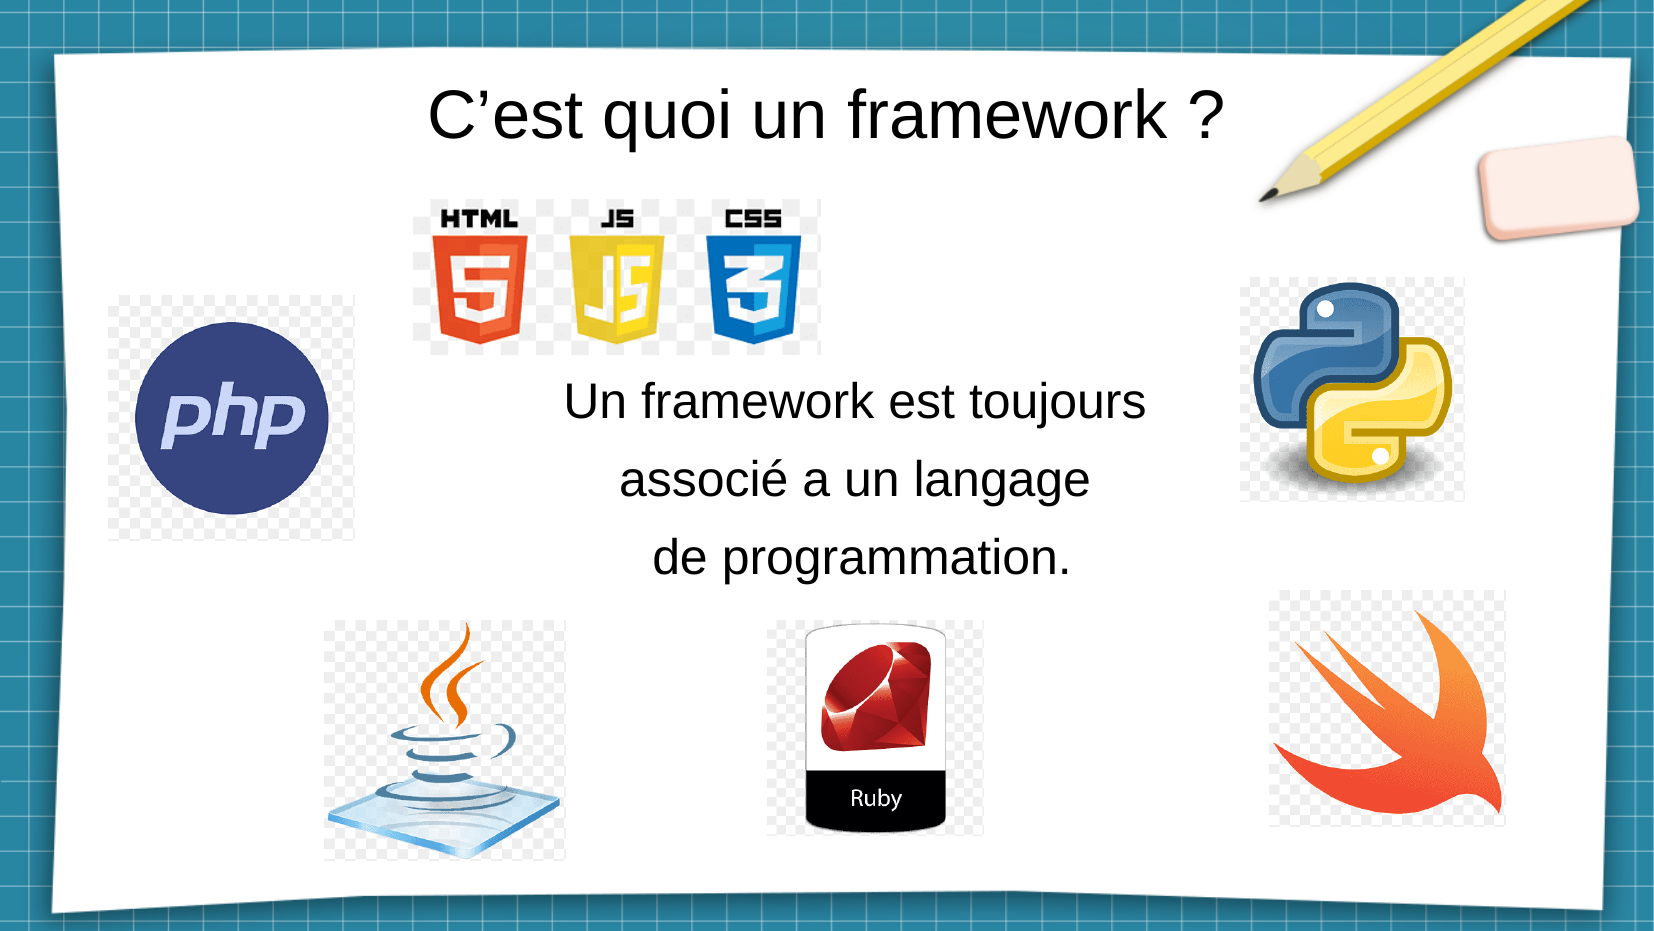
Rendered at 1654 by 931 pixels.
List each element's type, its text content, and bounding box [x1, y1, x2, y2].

title C’est quoi un framework ? [82, 37, 1571, 193]
list Un framework est toujours associé a un langage de programmation. [82, 217, 1571, 758]
picture [0, 0, 1654, 931]
